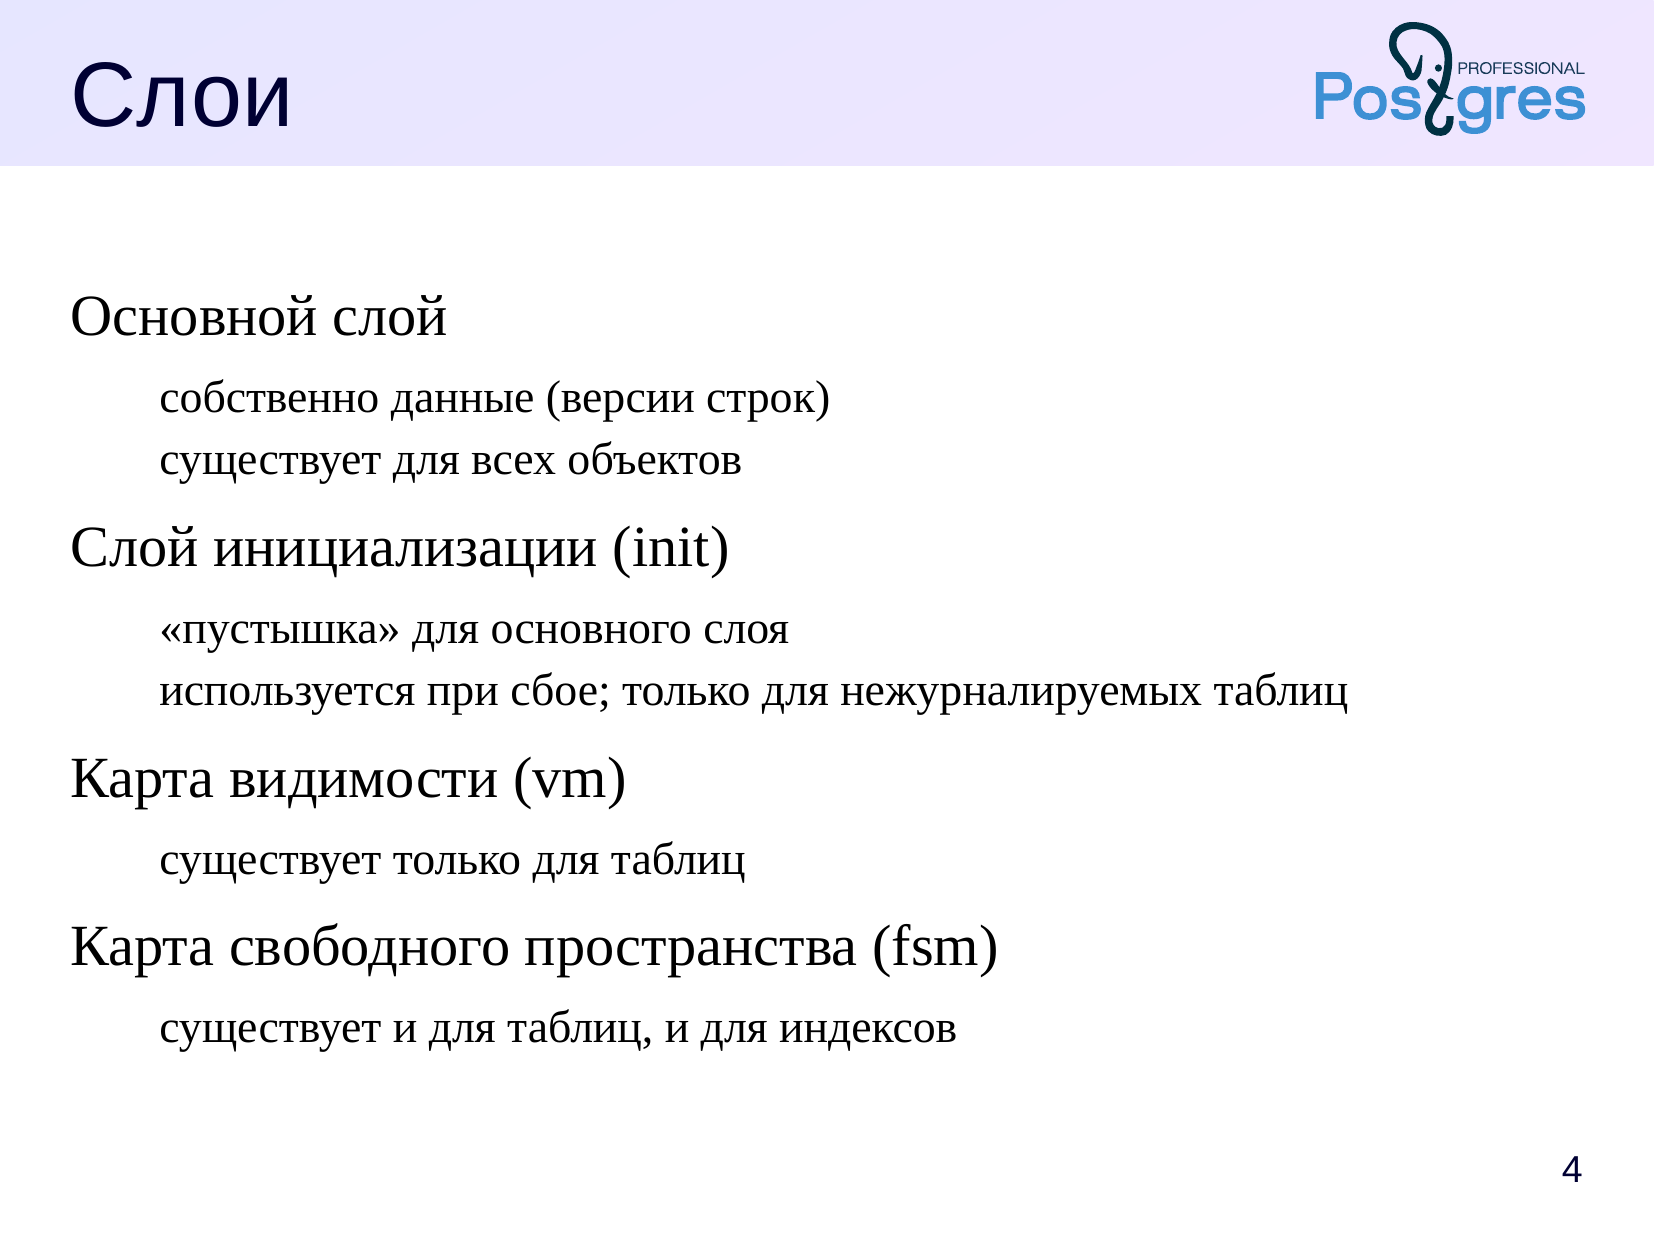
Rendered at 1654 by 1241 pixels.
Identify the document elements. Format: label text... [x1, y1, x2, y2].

list Основной слой собственно данные (версии строк) существует для всех объектов Слой инициализации (init) «пустышка» для основного слоя используется при сбое; только для нежурналируемых таблиц Карта видимости (vm) существует только для таблиц Карта свободного пространства (fsm) существует и для таблиц, и для индексов [70, 283, 1583, 1134]
title Слои [70, 43, 1241, 147]
